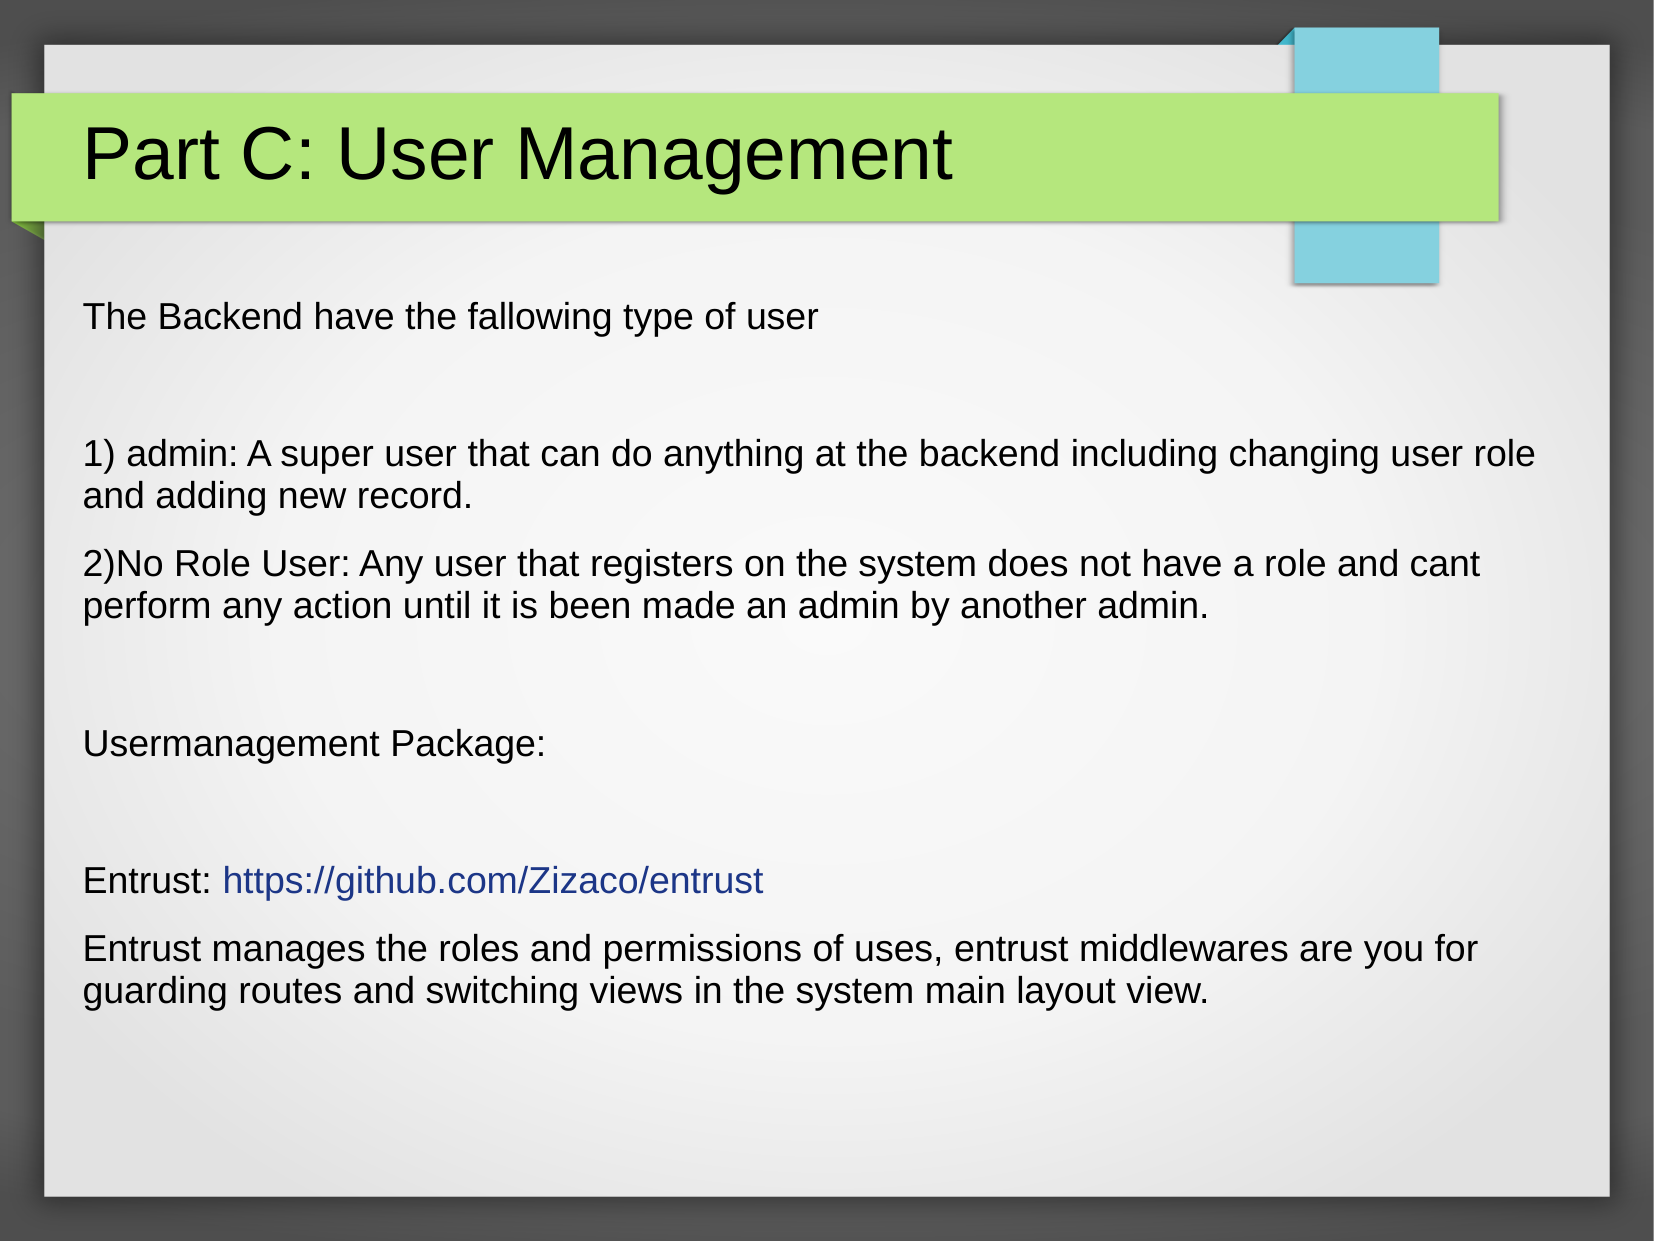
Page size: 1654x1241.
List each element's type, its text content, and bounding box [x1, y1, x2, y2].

picture [0, 0, 1654, 1241]
title Part C: User Management [82, 94, 1264, 213]
list The Backend have the fallowing type of user 1) admin: A super user that can do anything at the backend including changing user role and adding new record. 2)No Role User: Any user that registers on the system does not have a role and cant perform any action until it is been made an admin by another admin. Usermanagement Package: Entrust: https://github.com/Zizaco/entrust Entrust manages the roles and permissions of uses, entrust middlewares are you for guarding routes and switching views in the system main layout view. [82, 295, 1571, 1015]
